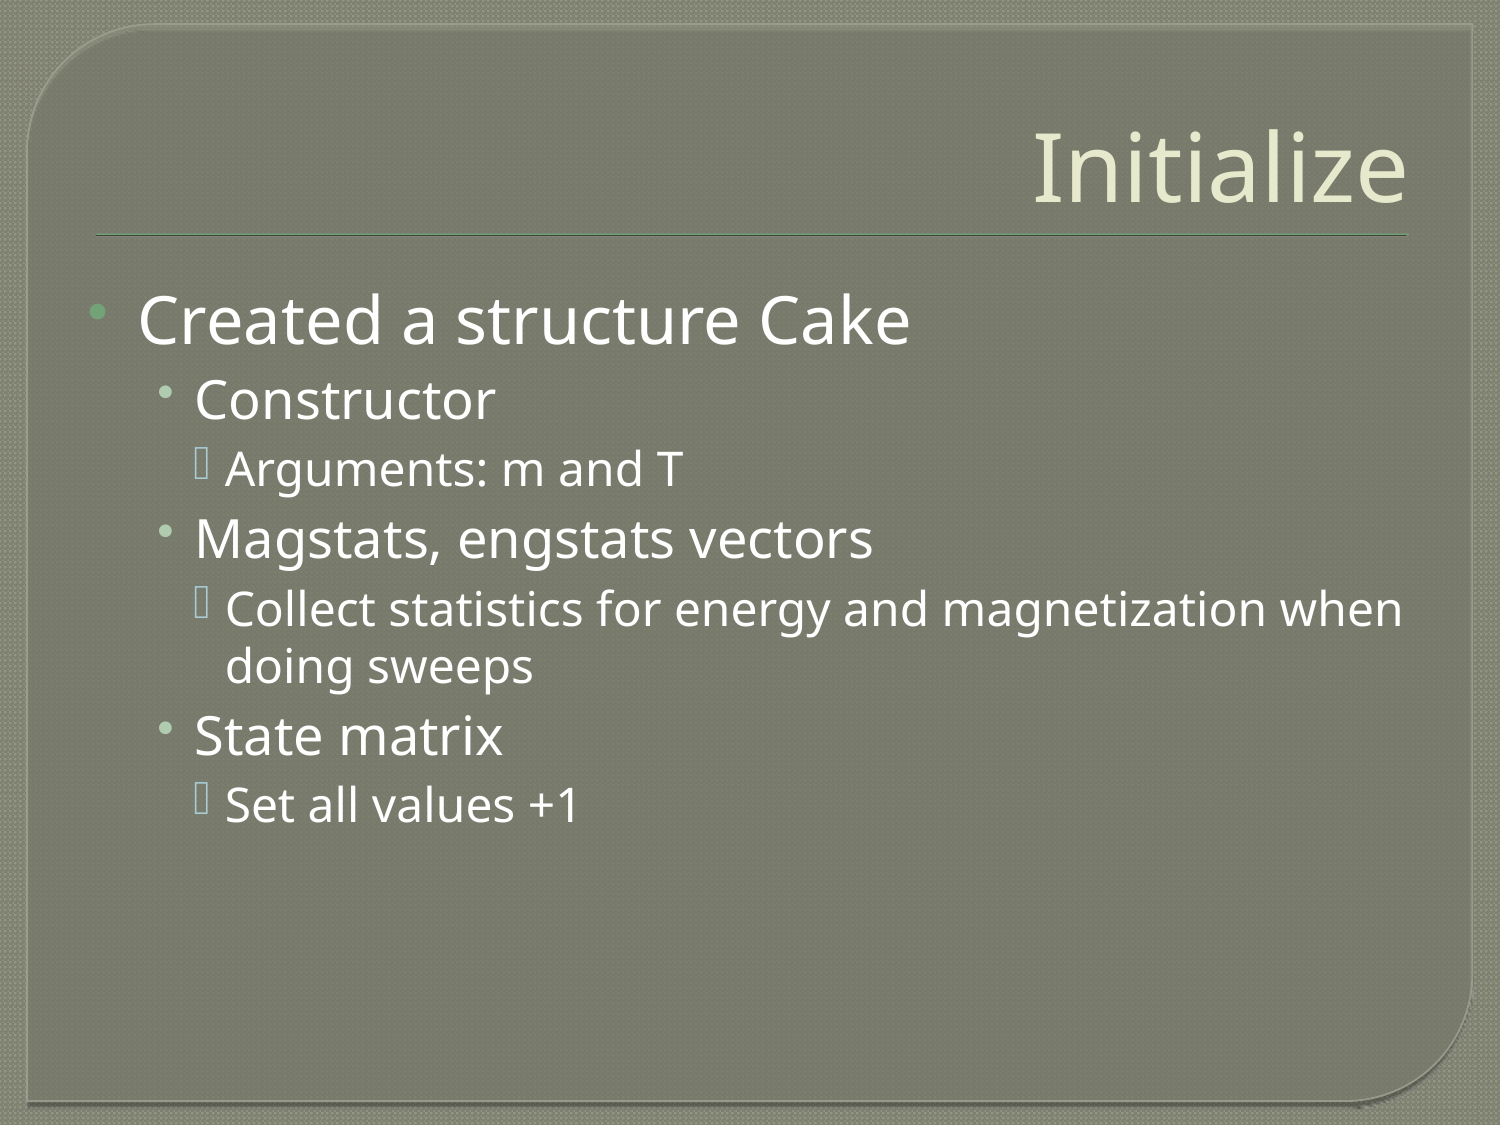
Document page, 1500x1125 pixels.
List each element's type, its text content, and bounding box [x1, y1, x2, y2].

picture [0, 0, 1500, 1125]
title Initialize [75, 41, 1425, 230]
list Created a structure Cake Constructor Arguments: m and T Magstats, engstats vectors Collect statistics for energy and magnetization when doing sweeps State matrix Set all values +1 [75, 270, 1425, 1013]
